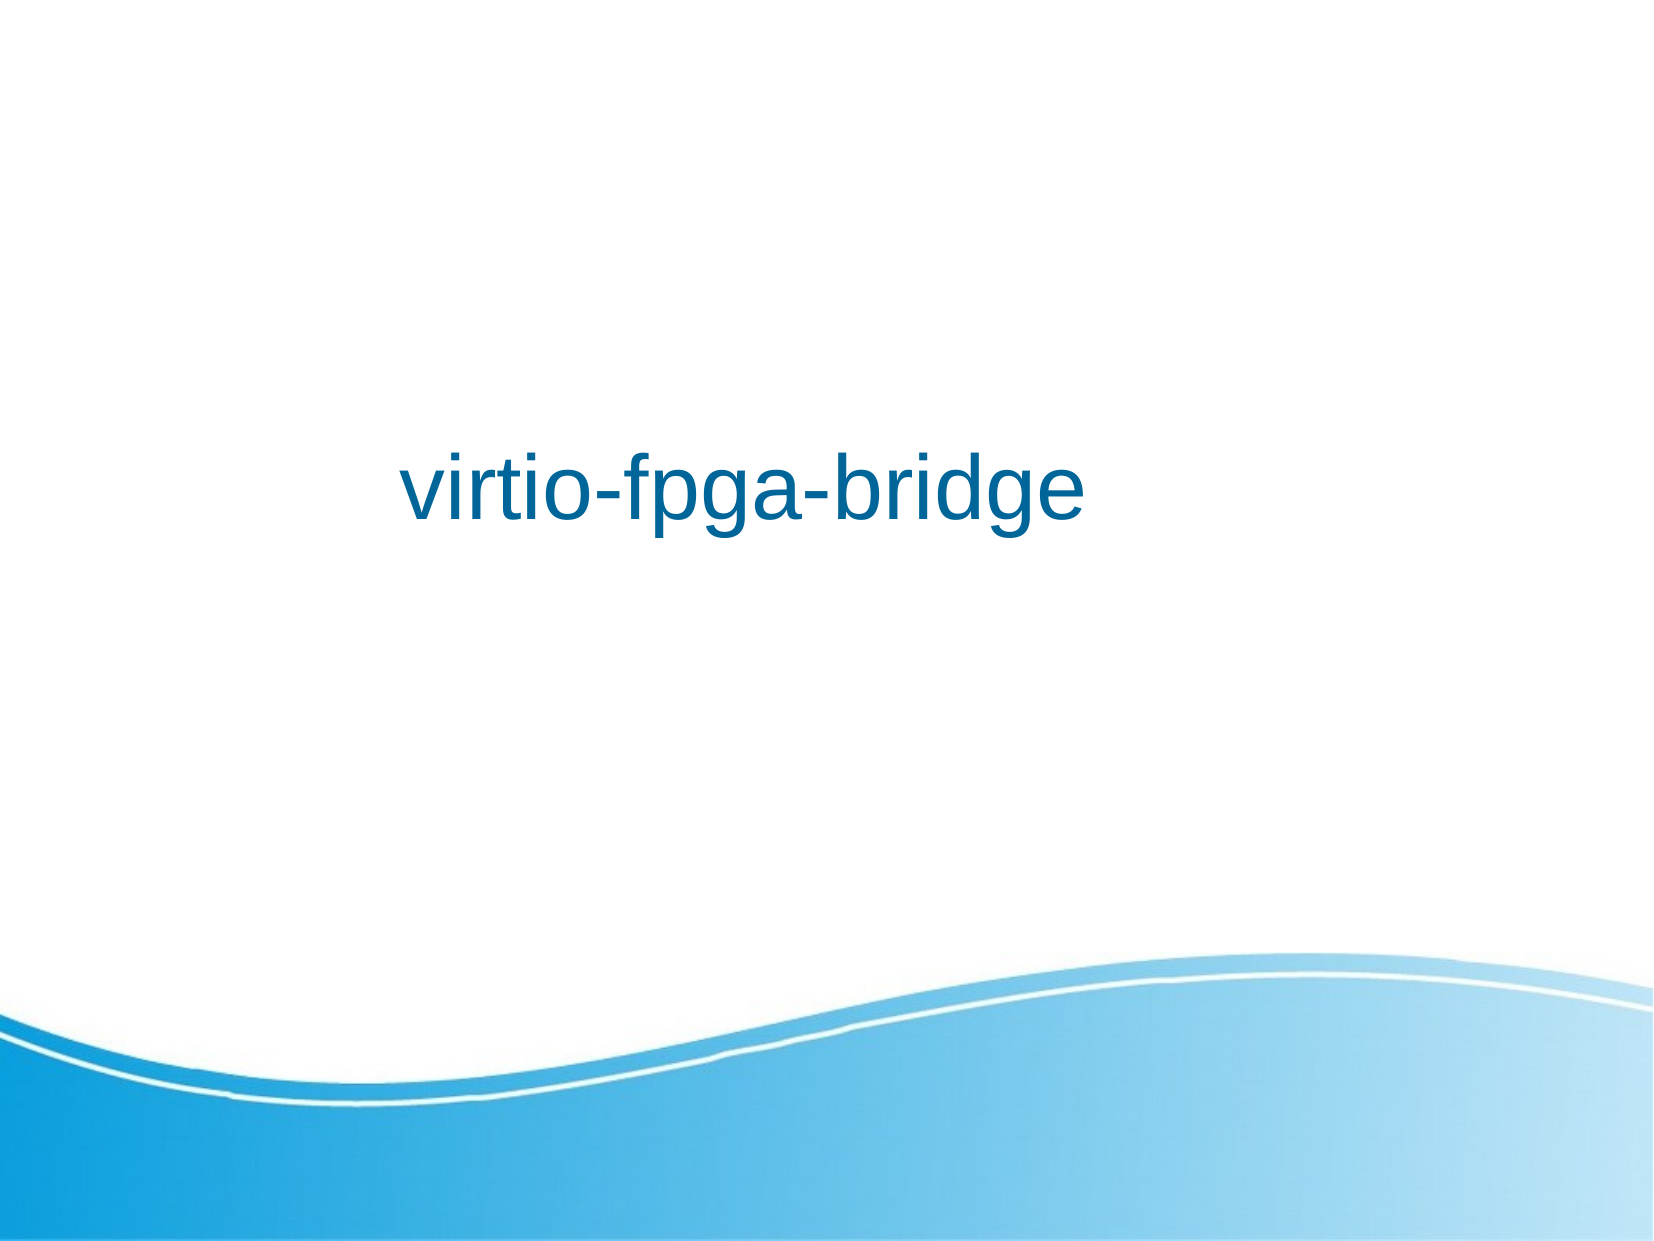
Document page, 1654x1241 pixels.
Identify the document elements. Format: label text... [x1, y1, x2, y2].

picture [0, 952, 1654, 1241]
title virtio-fpga-bridge [0, 384, 1489, 592]
